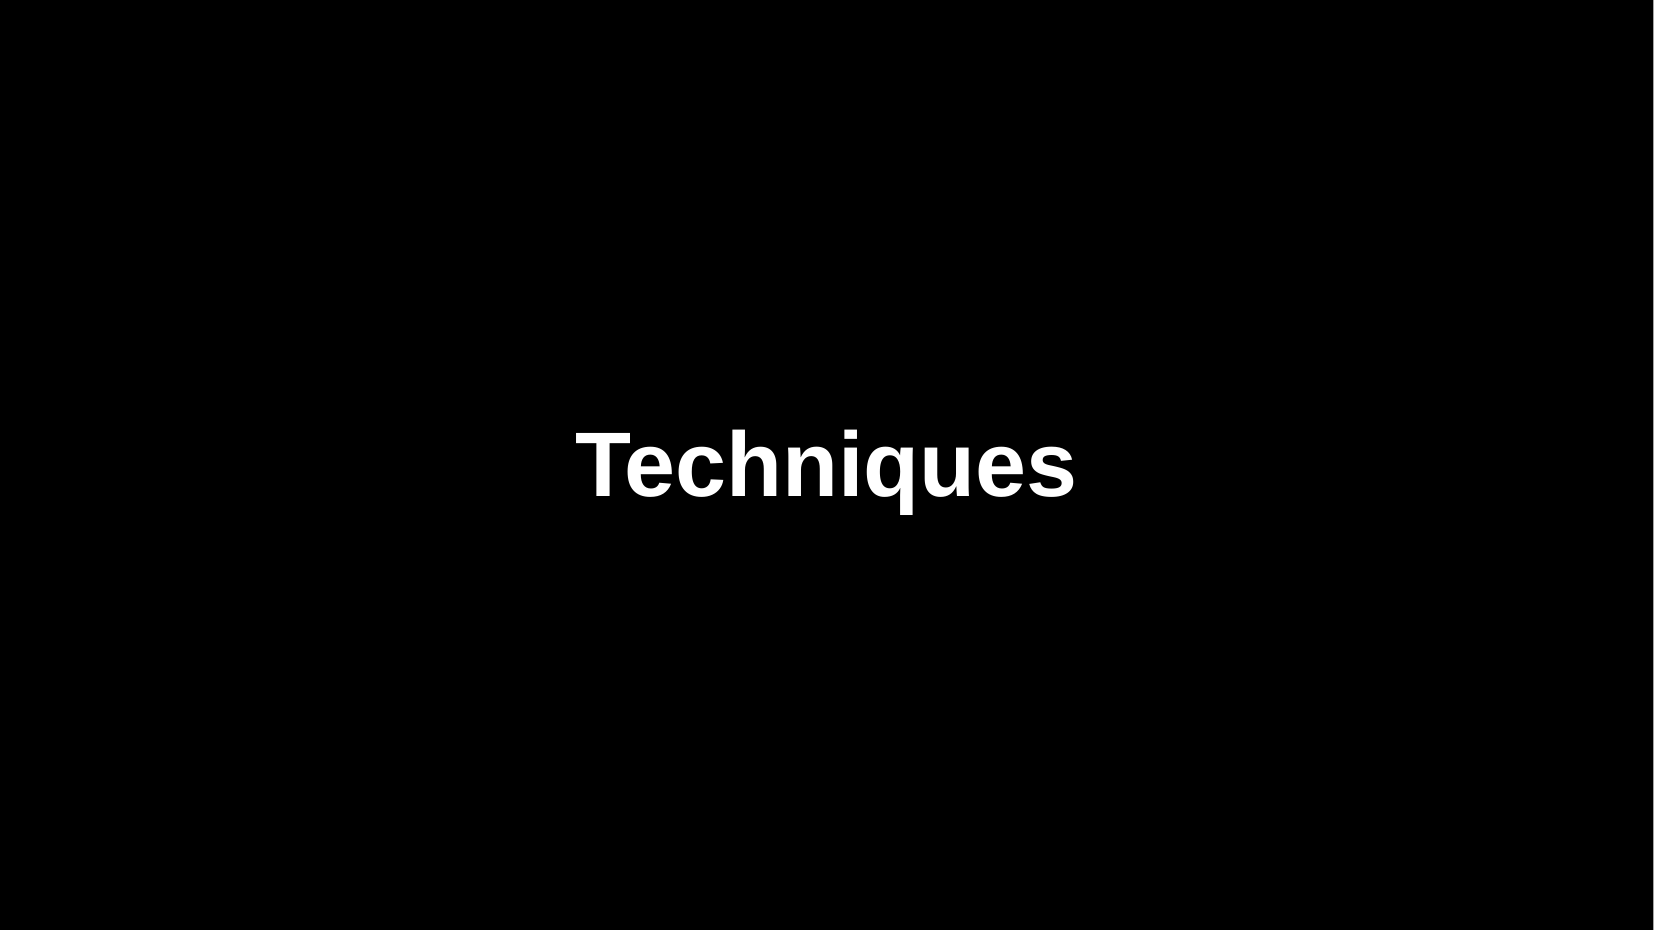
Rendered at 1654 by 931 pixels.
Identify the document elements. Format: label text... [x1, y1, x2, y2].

subtitle Techniques [82, 105, 1571, 826]
